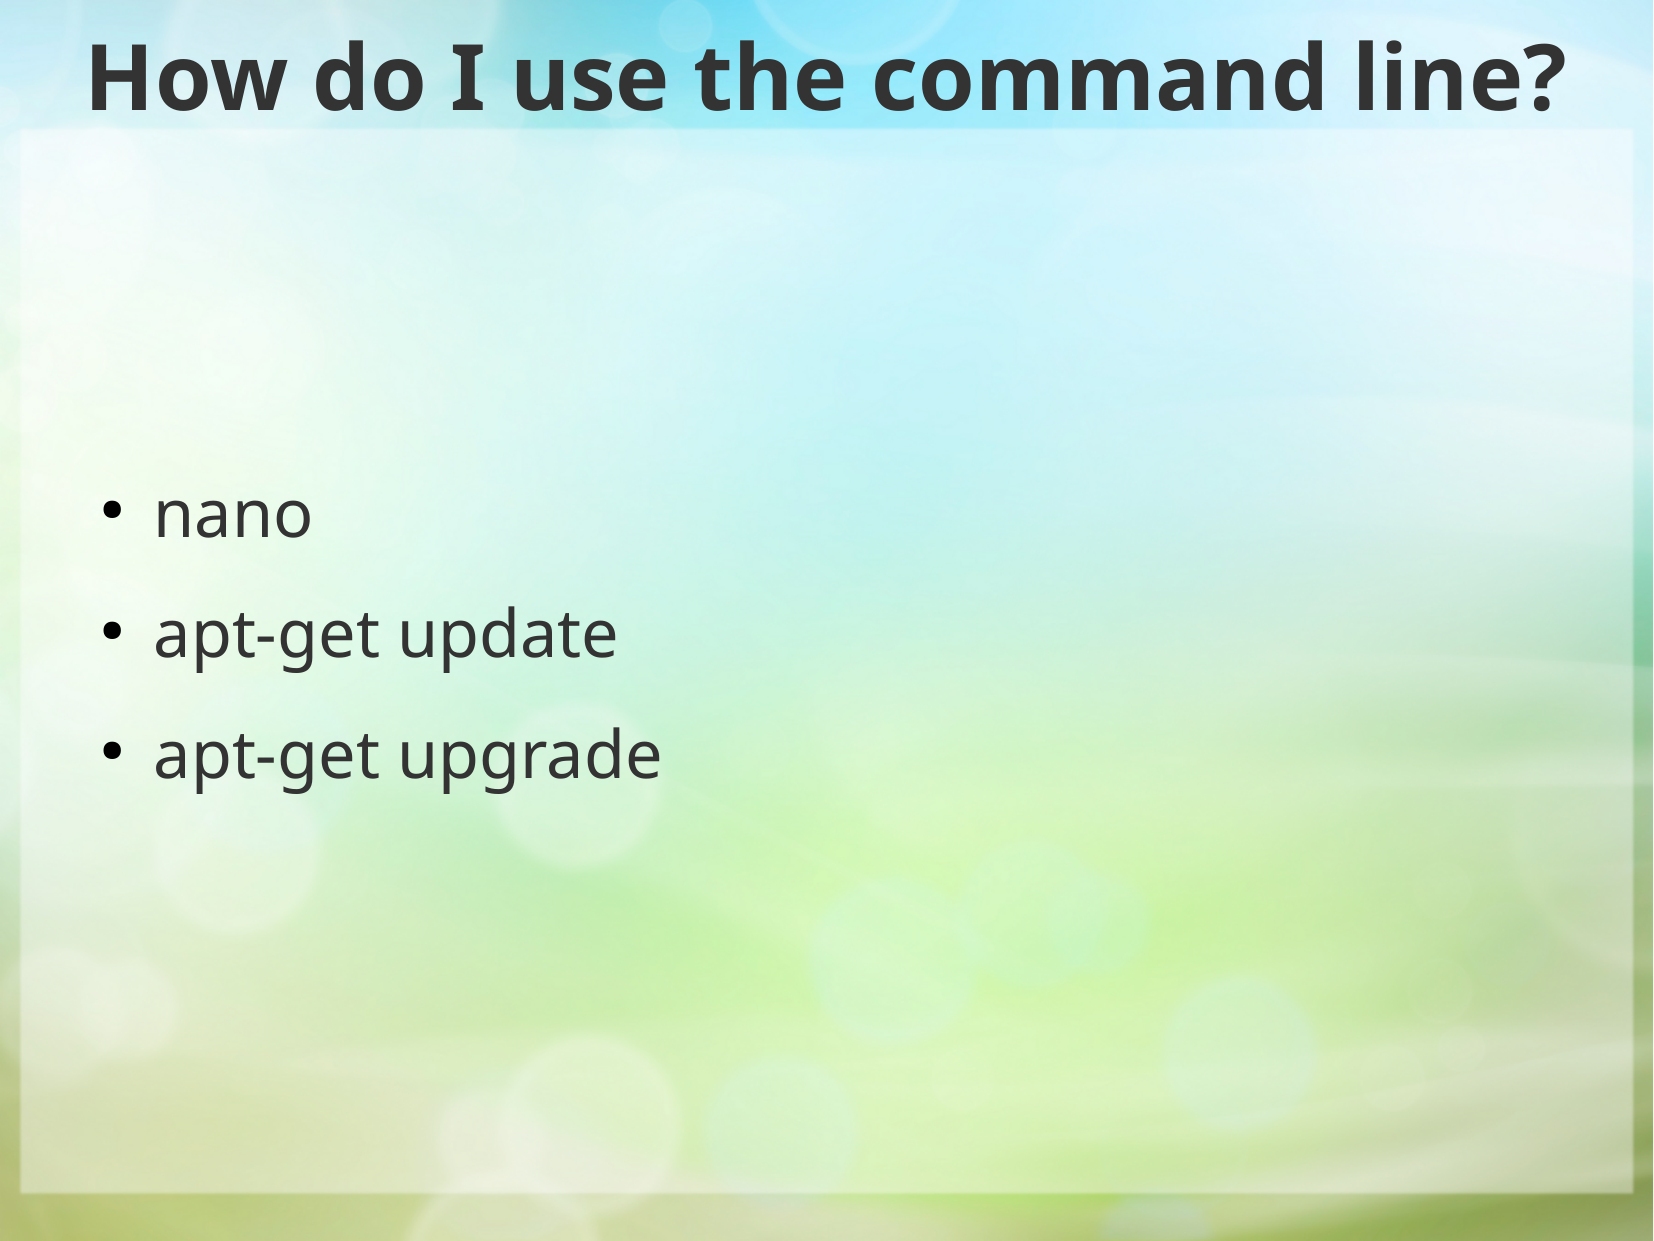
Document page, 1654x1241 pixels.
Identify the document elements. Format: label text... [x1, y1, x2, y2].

title How do I use the command line? [82, 0, 1571, 151]
picture [0, 0, 1654, 1241]
list nano apt-get update apt-get upgrade [82, 222, 1571, 1042]
